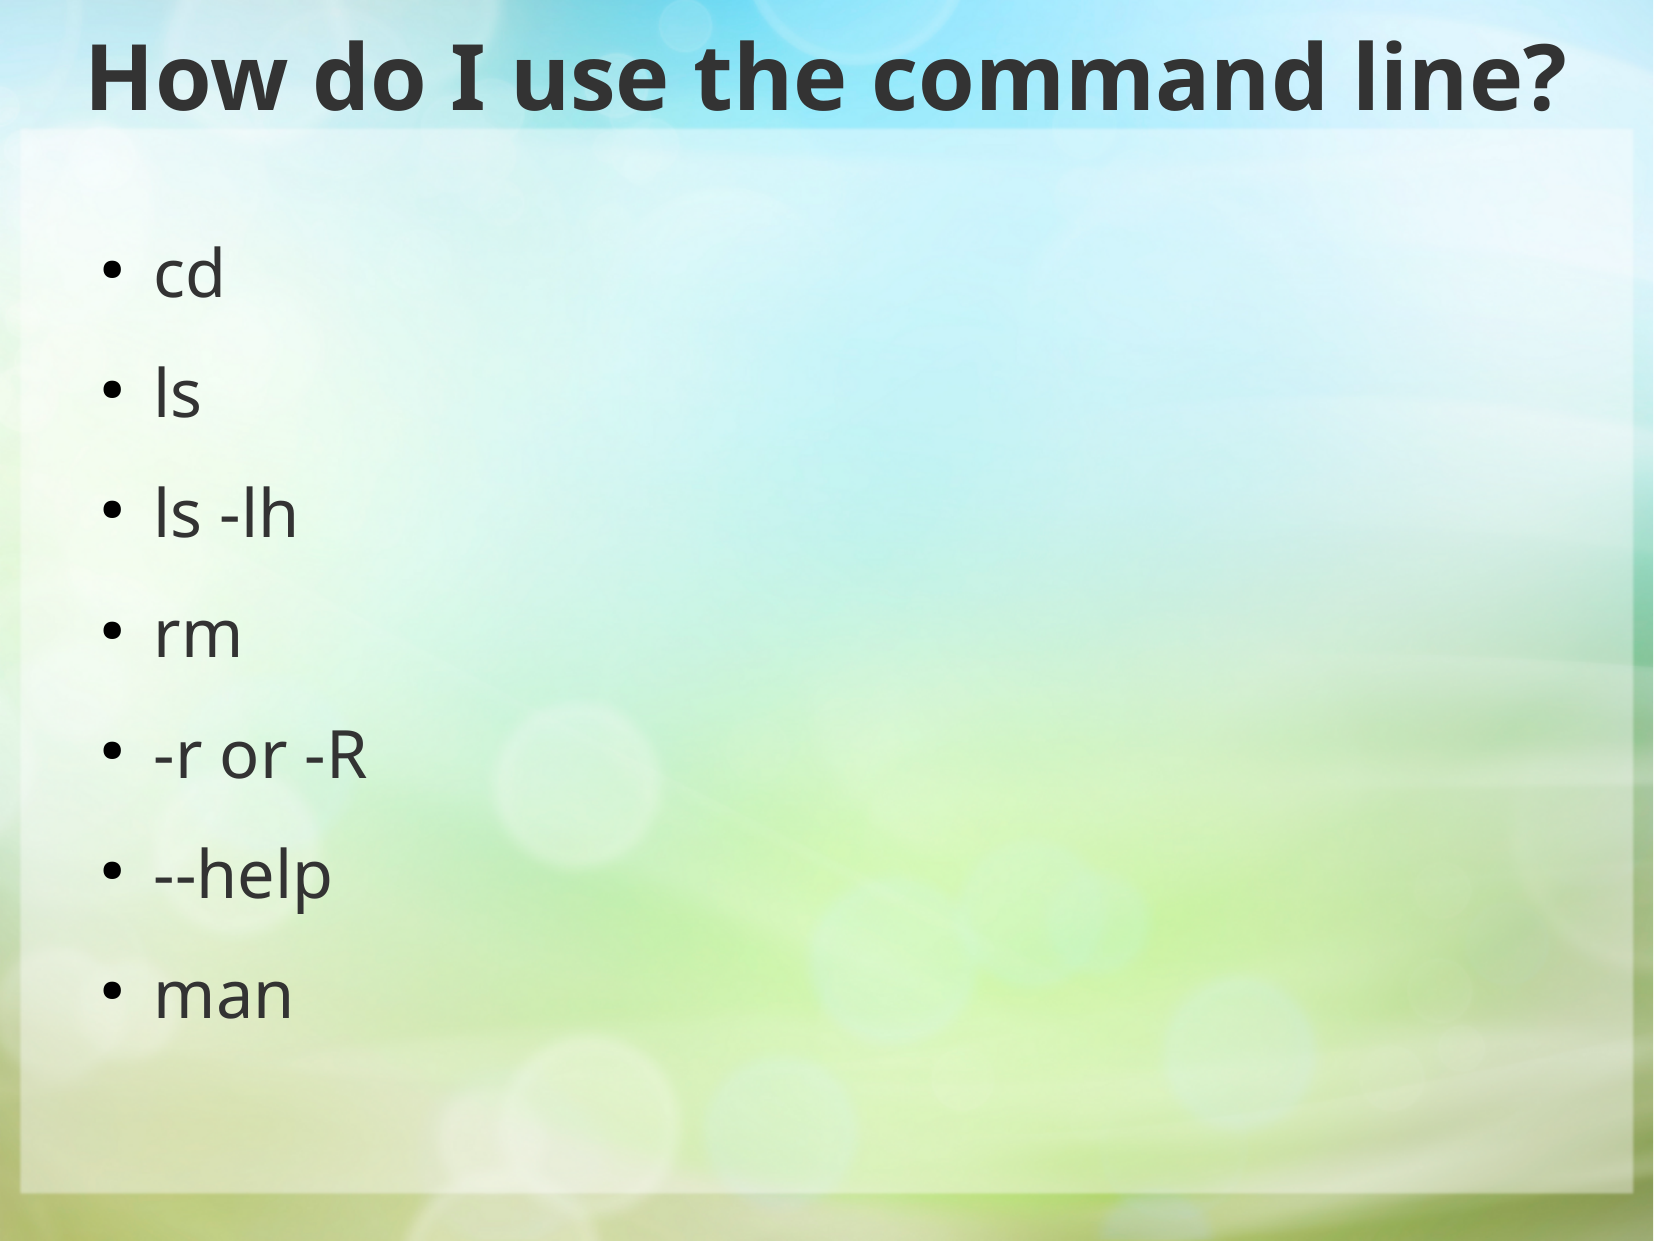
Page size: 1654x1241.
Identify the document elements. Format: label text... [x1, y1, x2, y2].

title How do I use the command line? [82, 0, 1571, 151]
picture [0, 0, 1654, 1241]
list cd ls ls -lh rm -r or -R --help man [82, 222, 1571, 1042]
